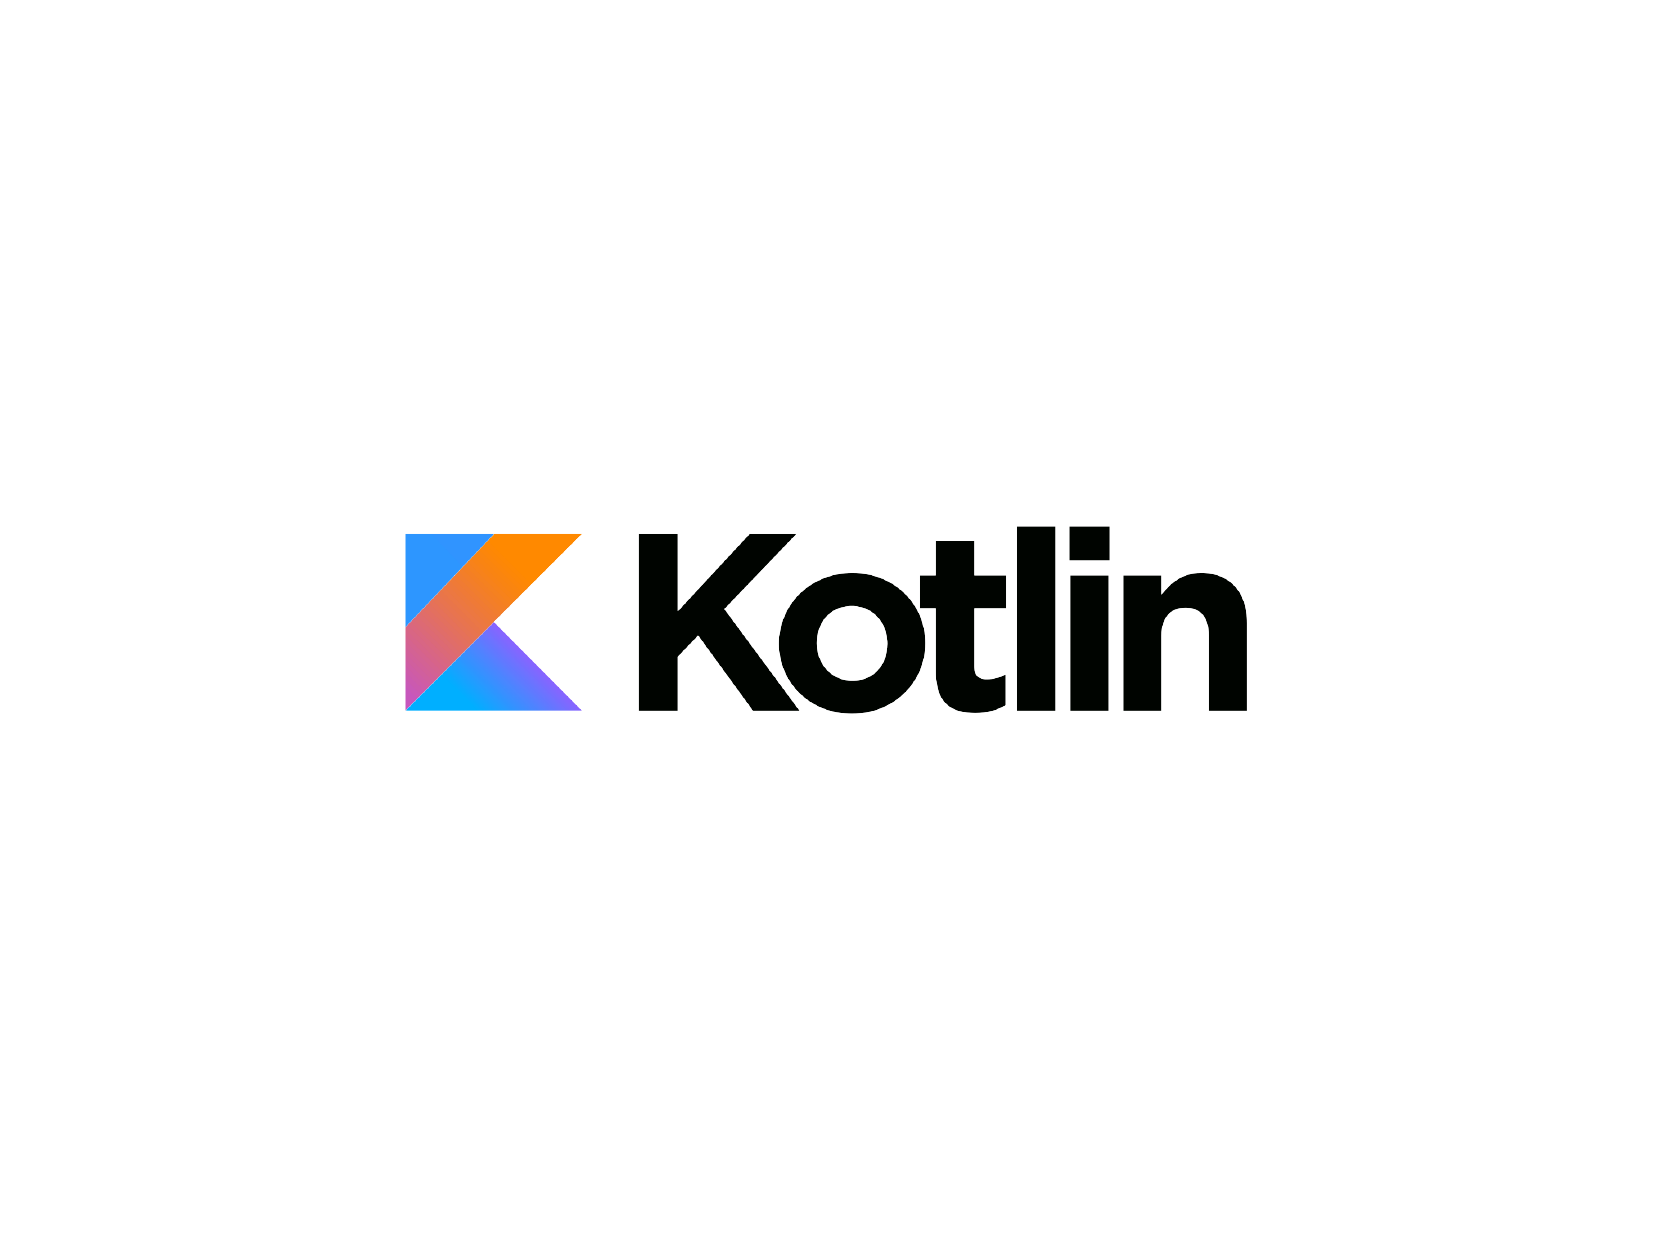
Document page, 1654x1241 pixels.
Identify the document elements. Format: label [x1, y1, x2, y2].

picture [405, 526, 1248, 714]
